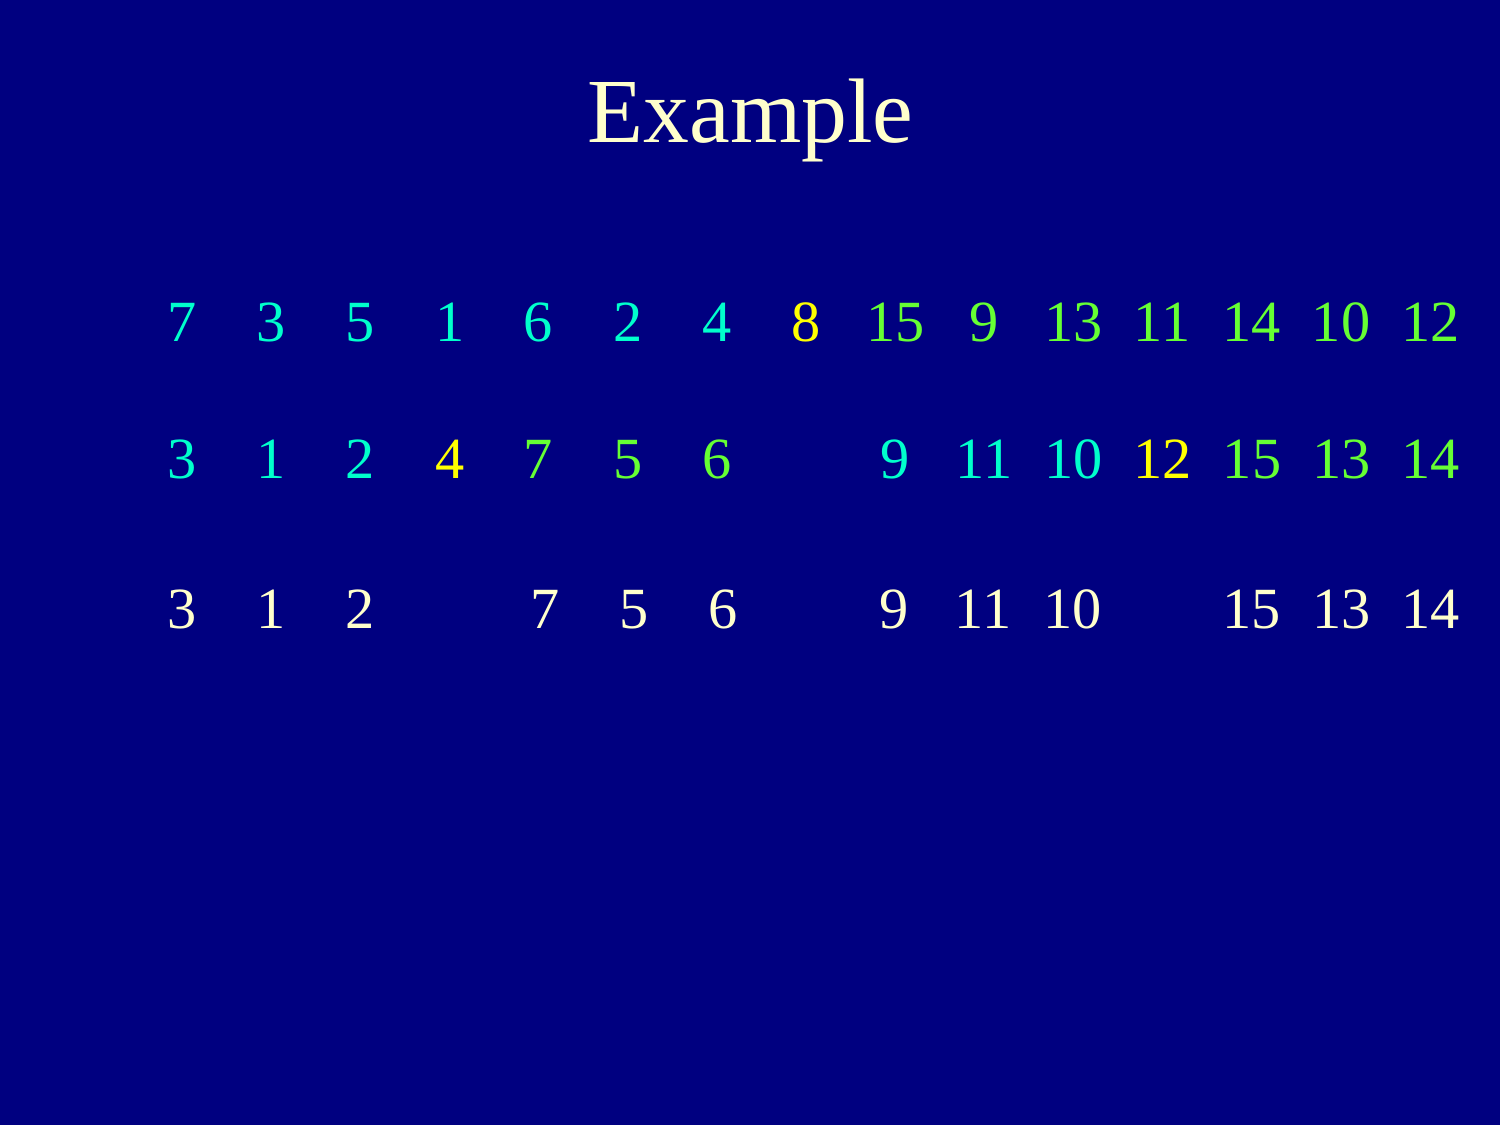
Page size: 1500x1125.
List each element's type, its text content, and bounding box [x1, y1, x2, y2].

table_header 15 [851, 275, 940, 362]
table_header 11 [939, 563, 1028, 650]
table_header 1 [227, 563, 316, 650]
table_header 9 [851, 413, 940, 500]
table_header 3 [137, 413, 227, 500]
table_header 6 [679, 563, 767, 650]
table_header 9 [940, 275, 1029, 362]
table_header 1 [227, 413, 316, 500]
table_header 7 [494, 413, 583, 500]
table_header 15 [1207, 413, 1297, 500]
table_header 15 [1207, 563, 1297, 650]
table_header 7 [137, 275, 227, 362]
table_header 13 [1297, 413, 1386, 500]
table_header 14 [1386, 413, 1475, 500]
table_header 14 [1207, 275, 1297, 362]
table_header 5 [589, 563, 679, 650]
table_header 14 [1386, 563, 1475, 650]
table_header 2 [316, 563, 405, 650]
table_header 2 [583, 275, 673, 362]
title Example [22, 43, 1480, 169]
table_header 8 [761, 275, 851, 362]
table_header 7 [500, 563, 589, 650]
table_header 4 [405, 413, 494, 500]
table_header 3 [227, 275, 316, 362]
table_header 9 [850, 563, 939, 650]
table_header 5 [316, 275, 405, 362]
table_header 12 [1119, 413, 1207, 500]
table_header 12 [1386, 275, 1475, 362]
table_header 10 [1297, 275, 1386, 362]
table_header 1 [405, 275, 494, 362]
table_header 13 [1297, 563, 1386, 650]
table_header 3 [137, 563, 227, 650]
table_header 4 [673, 275, 761, 362]
table_header 5 [583, 413, 673, 500]
table_header 11 [1118, 275, 1207, 362]
table_header 11 [940, 413, 1029, 500]
table_header 6 [673, 413, 761, 500]
table_header 13 [1029, 275, 1118, 362]
table_header 10 [1029, 413, 1119, 500]
table_header 6 [494, 275, 583, 362]
table_header 2 [316, 413, 405, 500]
table_header 10 [1028, 563, 1117, 650]
